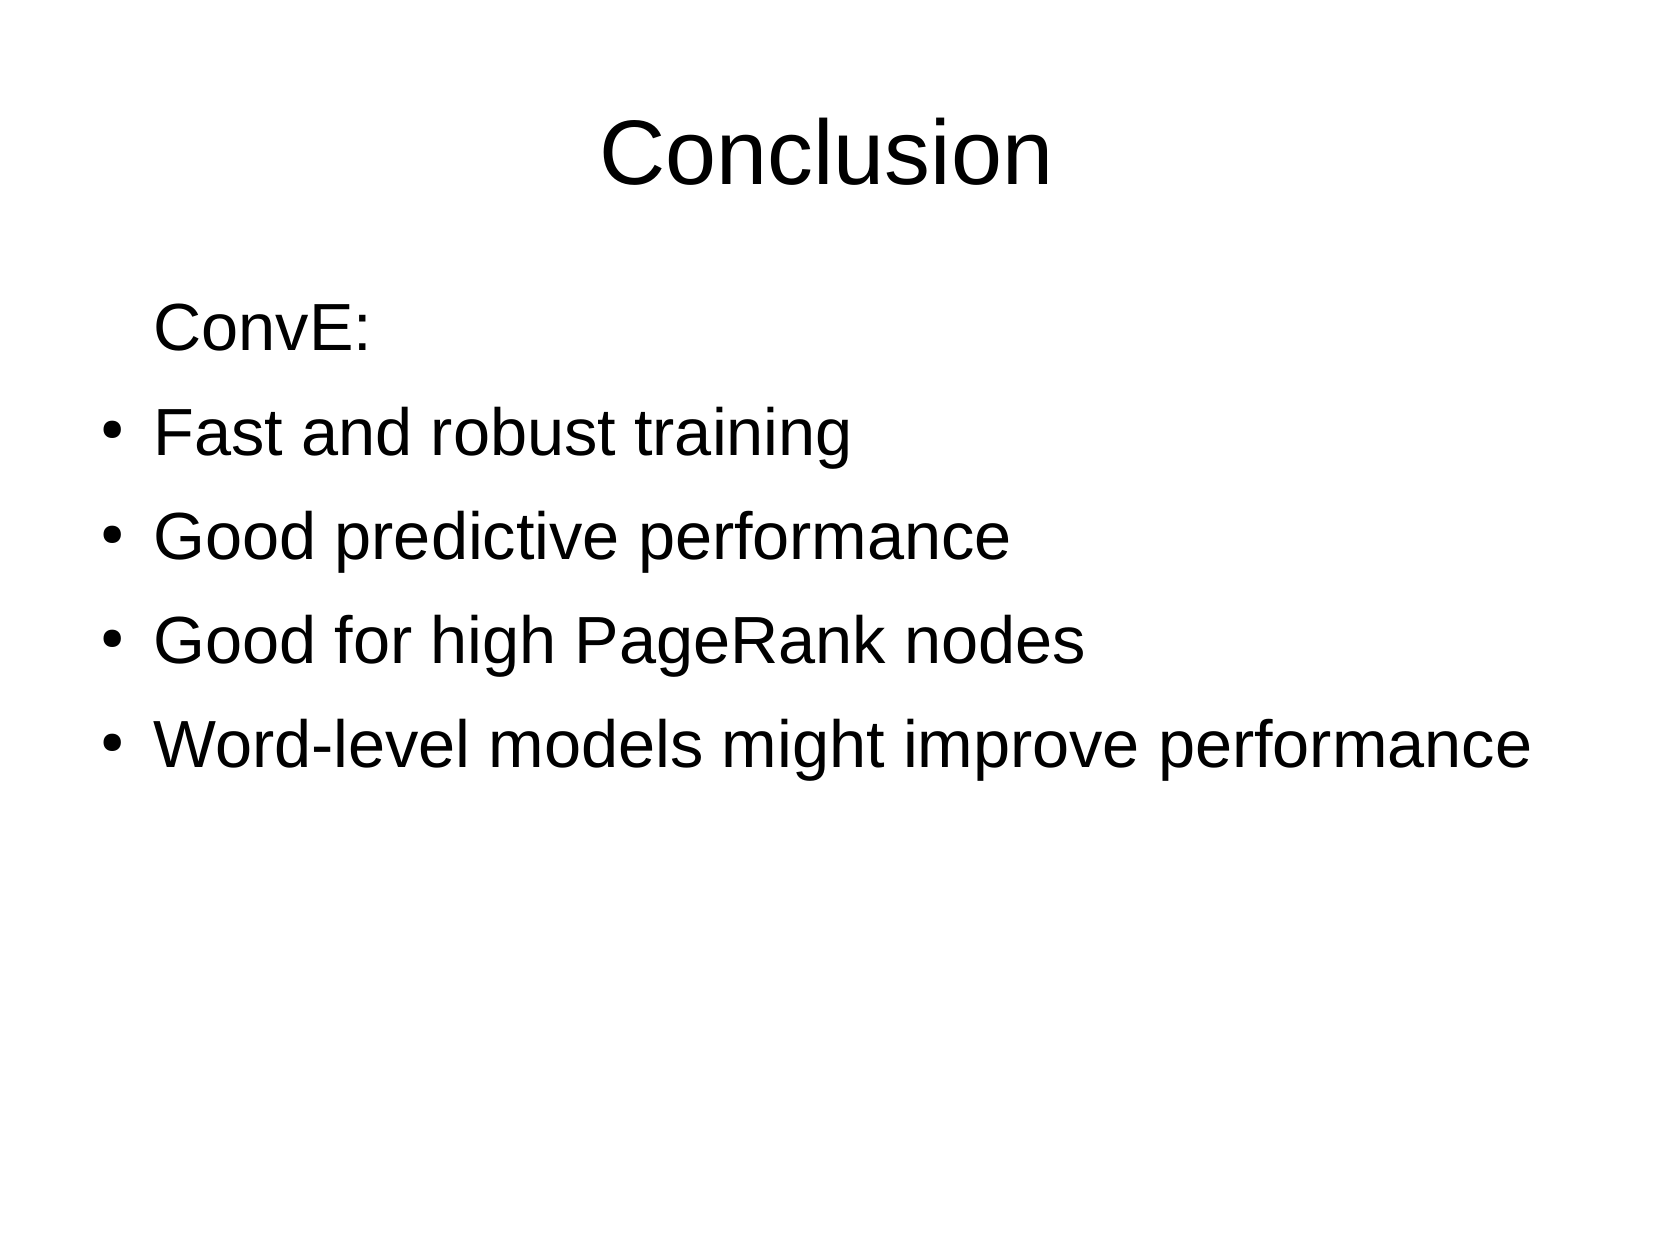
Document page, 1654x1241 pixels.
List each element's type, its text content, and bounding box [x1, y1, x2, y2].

title Conclusion [82, 49, 1571, 257]
list ConvE: Fast and robust training Good predictive performance Good for high PageRank nodes Word-level models might improve performance [82, 290, 1571, 1010]
